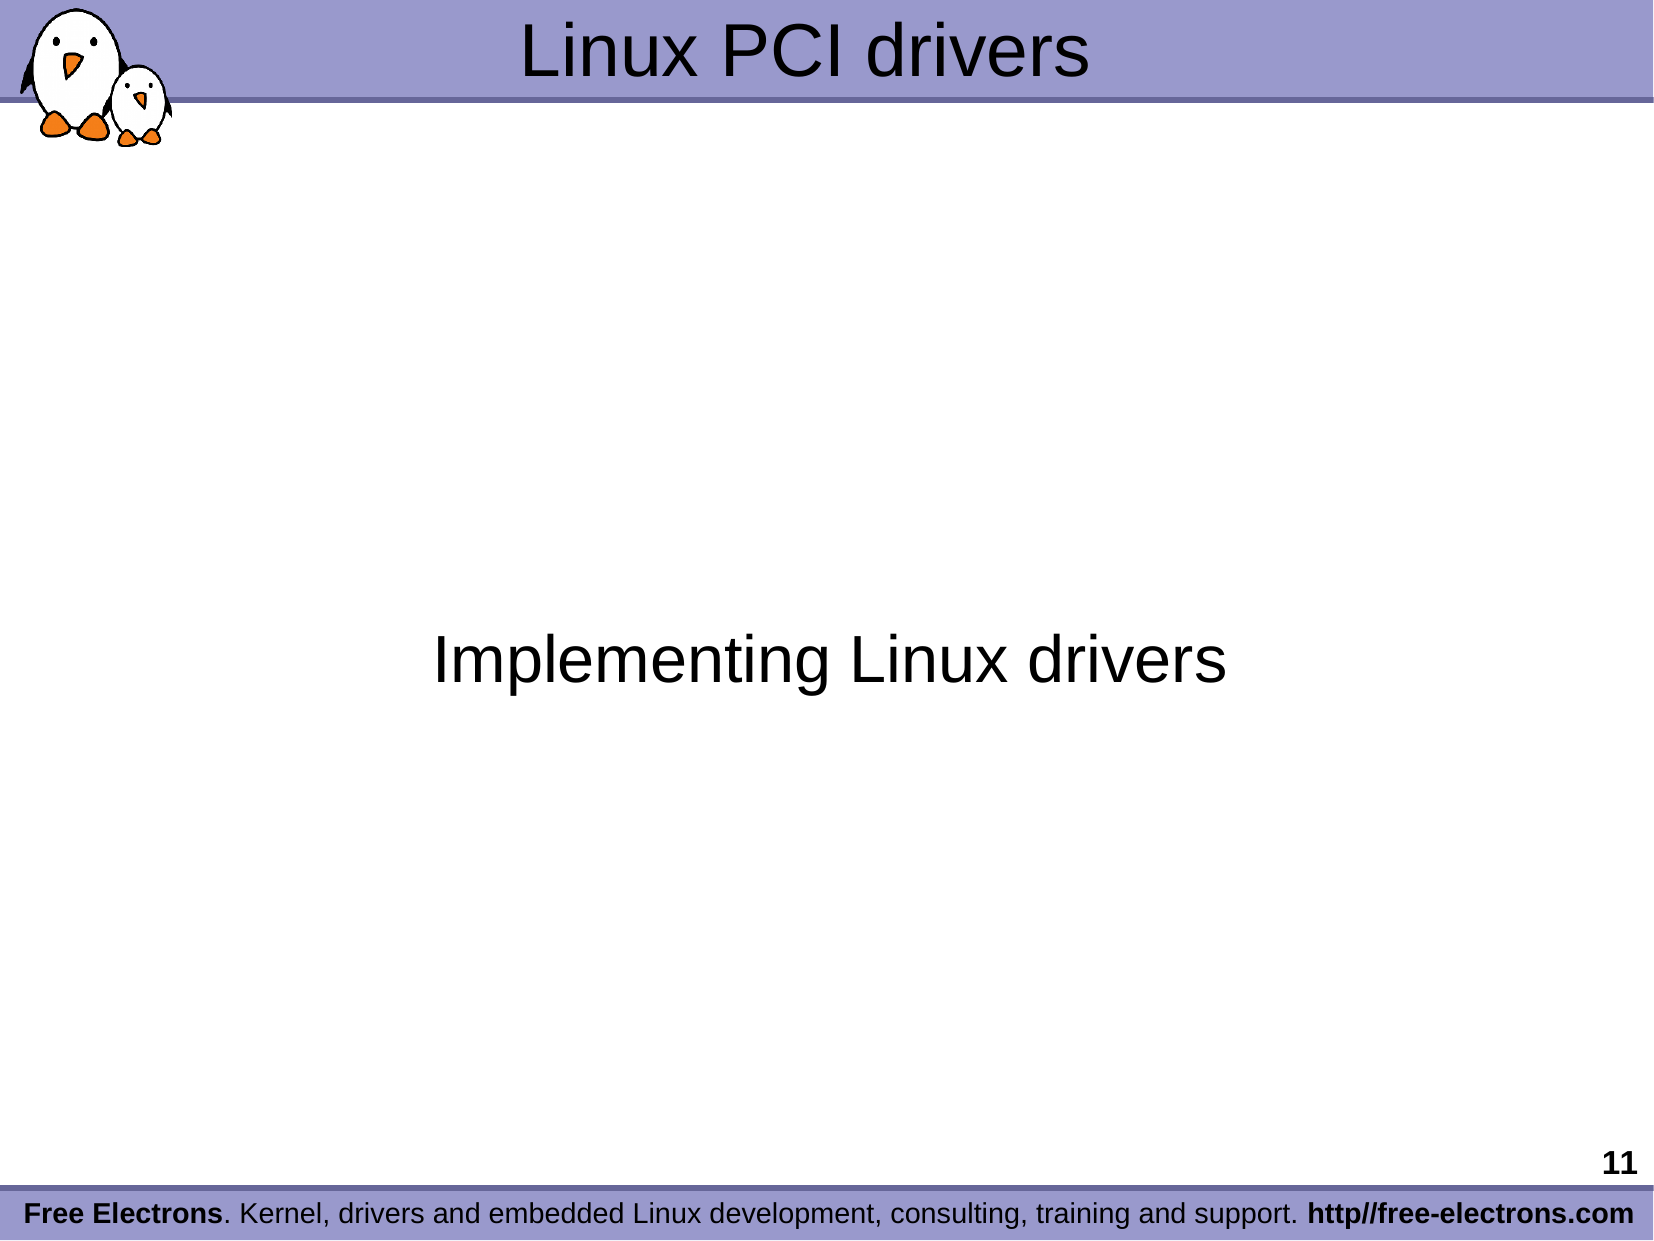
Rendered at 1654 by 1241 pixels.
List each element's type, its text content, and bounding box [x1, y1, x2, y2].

picture [20, 8, 172, 147]
title Linux PCI drivers [60, 0, 1551, 101]
subtitle Implementing Linux drivers [68, 201, 1592, 1118]
